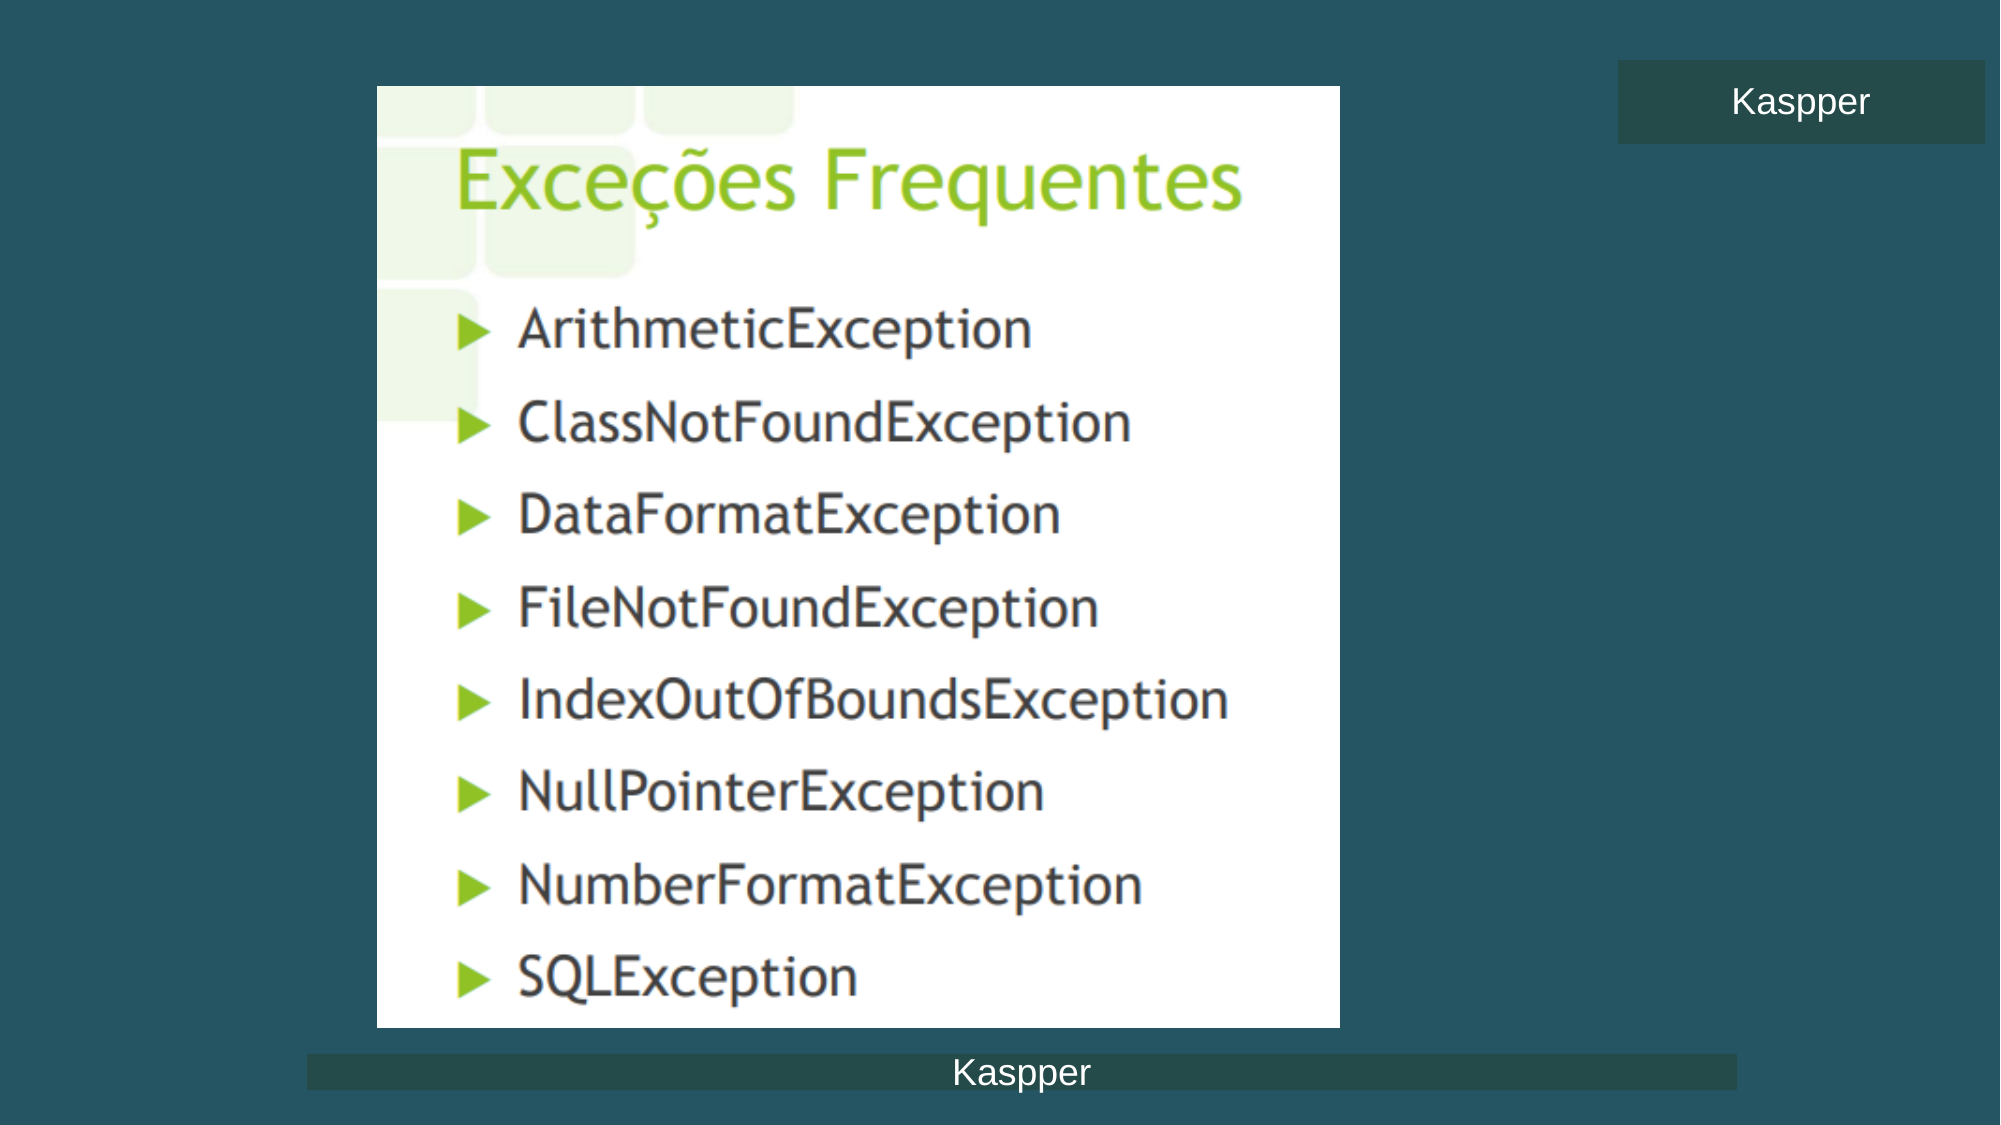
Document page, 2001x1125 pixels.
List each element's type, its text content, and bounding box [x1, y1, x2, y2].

text_box Kaspper [1022, 1067, 1032, 1083]
picture [377, 86, 1340, 1028]
text_box Kaspper [307, 1054, 1737, 1090]
text_box Kaspper [1043, 1067, 1053, 1083]
text_box Kaspper [1618, 60, 1985, 144]
